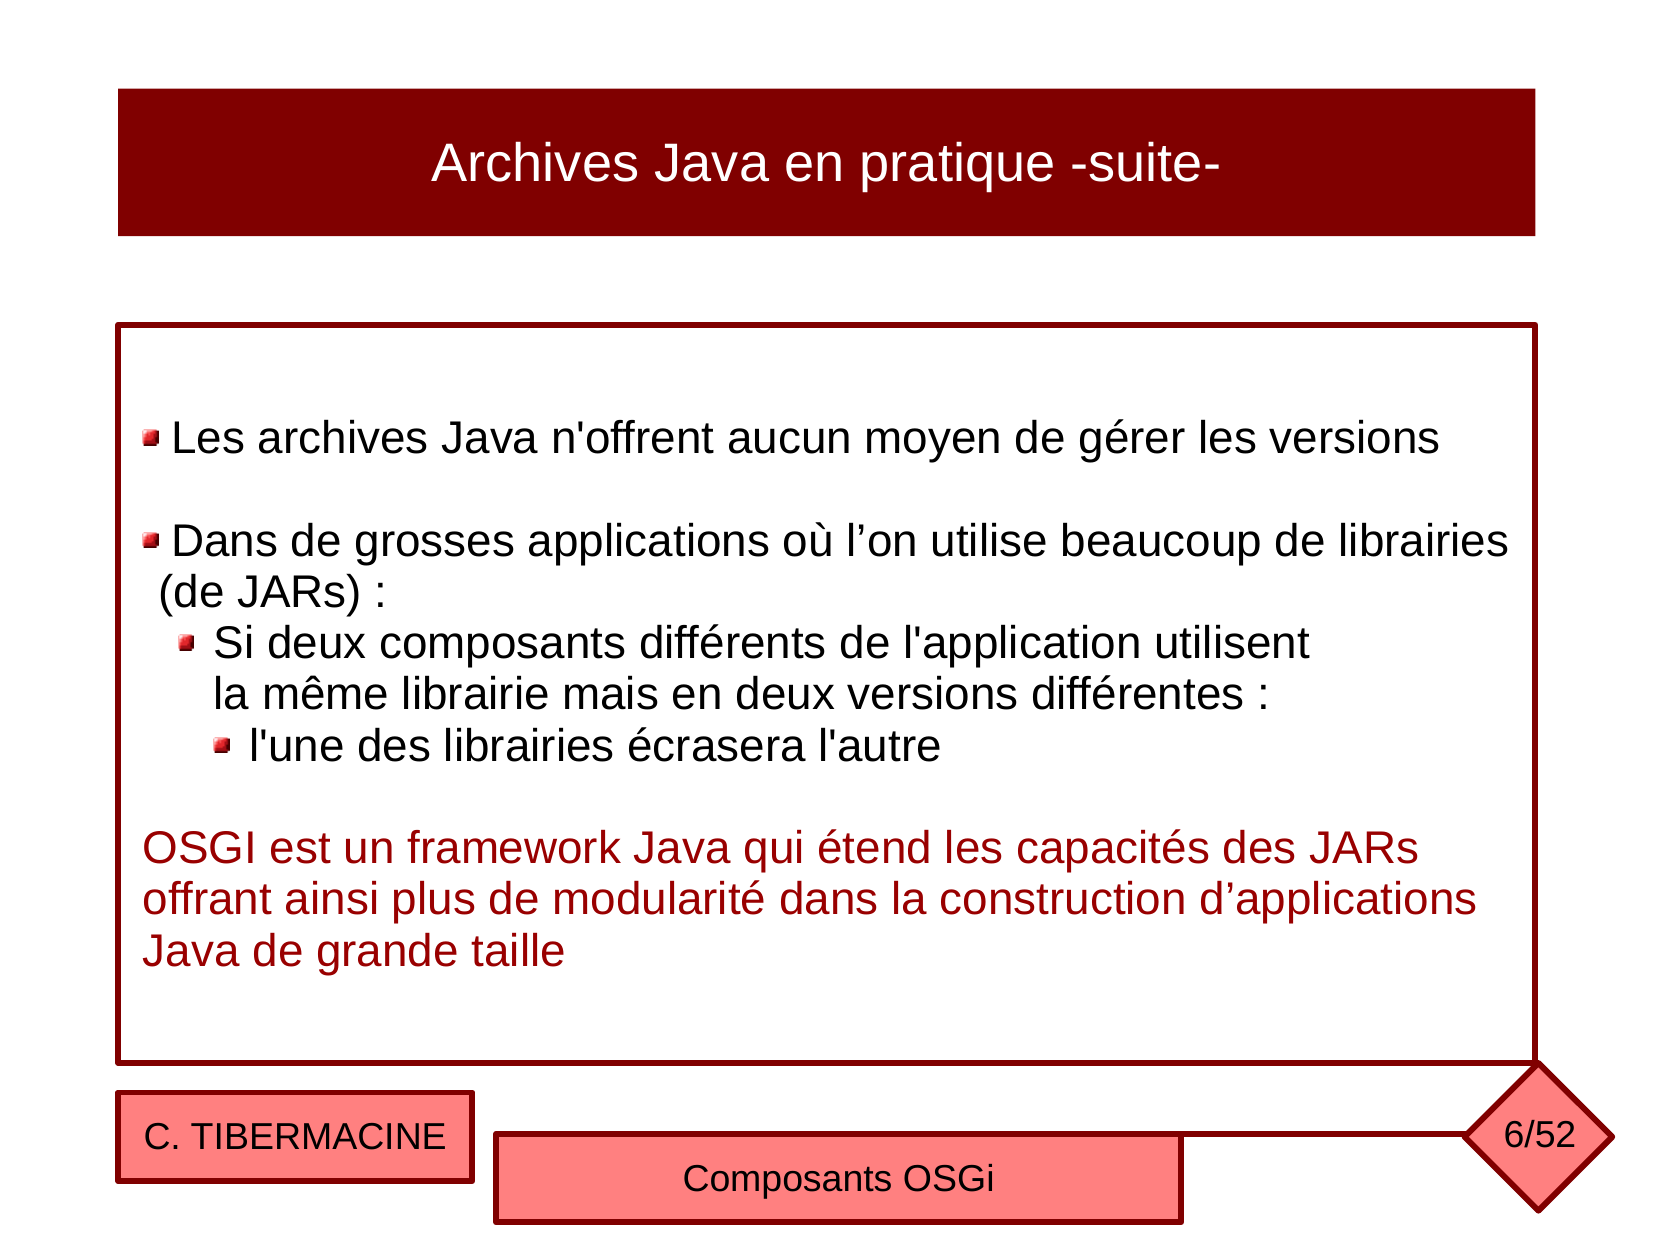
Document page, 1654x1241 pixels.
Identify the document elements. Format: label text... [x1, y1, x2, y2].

text_box Composants OSGi [496, 1133, 1182, 1223]
text_box Les archives Java n'offrent aucun moyen de gérer les versions Dans de grosses applications où l’on utilise beaucoup de librairies (de JARs) : Si deux composants différents de l'application utilisent la même librairie mais en deux versions différentes : l'une des librairies écrasera l'autre OSGI est un framework Java qui étend les capacités des JARs offrant ainsi plus de modularité dans la construction d’applications Java de grande taille [118, 324, 1536, 1063]
text_box [1490, 1163, 1587, 1211]
text_box [1496, 1062, 1581, 1105]
text_box Archives Java en pratique -suite- [118, 88, 1536, 237]
text_box <numéro>/52 [1488, 1105, 1654, 1163]
picture [213, 737, 230, 753]
picture [142, 429, 159, 446]
picture [142, 532, 159, 548]
text_box [1464, 1113, 1488, 1161]
text_box C. TIBERMACINE [118, 1092, 473, 1182]
picture [178, 634, 194, 651]
